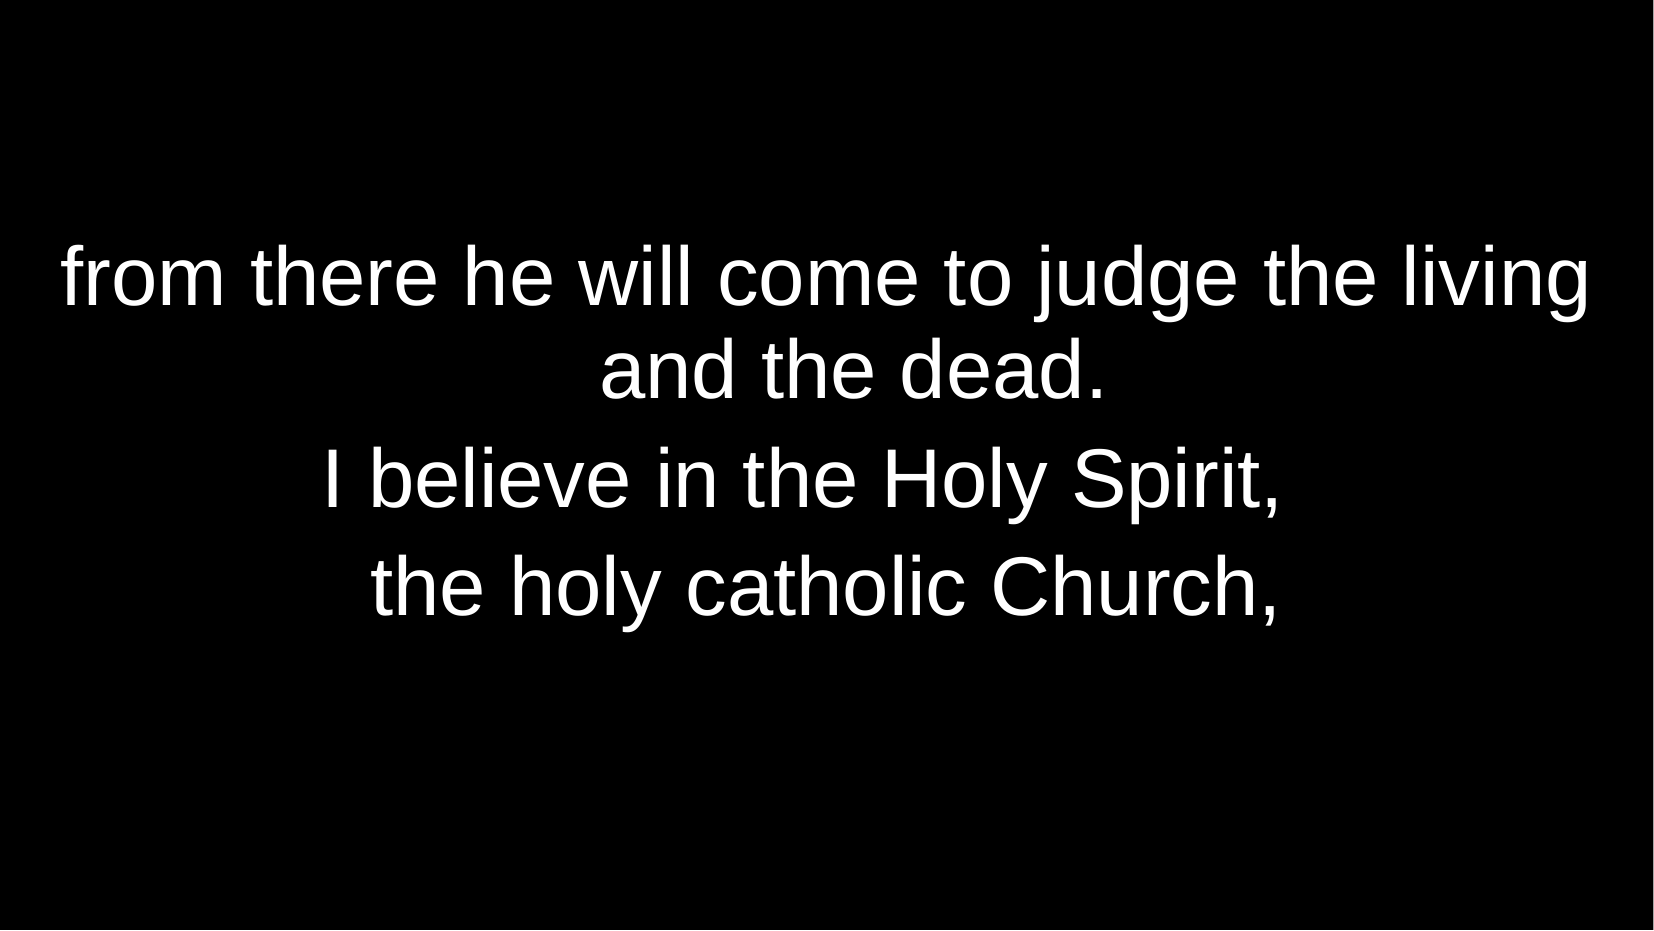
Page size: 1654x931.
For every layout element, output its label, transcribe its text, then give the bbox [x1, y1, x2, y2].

list from there he will come to judge the living and the dead. I believe in the Holy Spirit, the holy catholic Church, [0, 230, 1654, 931]
